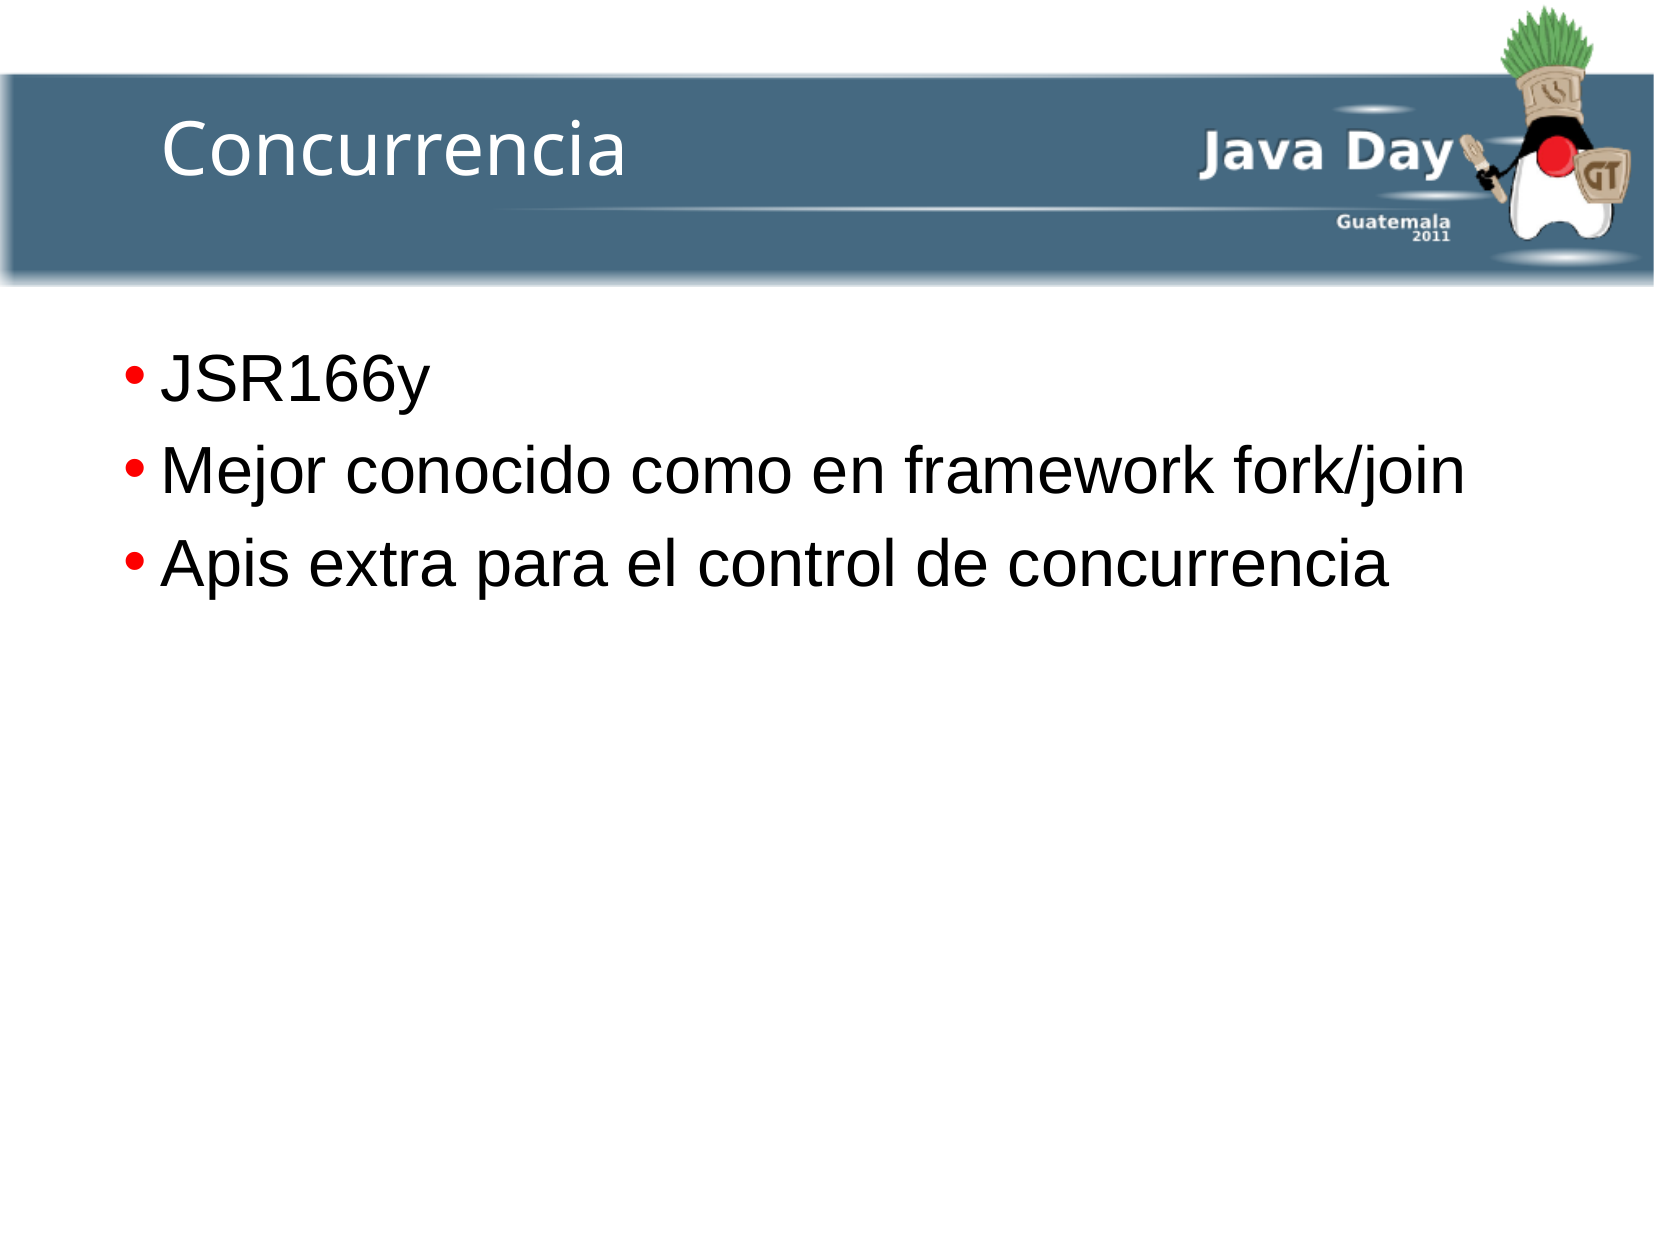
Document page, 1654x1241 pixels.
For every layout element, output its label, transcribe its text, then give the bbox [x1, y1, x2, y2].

list JSR166y Mejor conocido como en framework fork/join Apis extra para el control de concurrencia [123, 332, 1487, 1152]
picture [0, 3, 1654, 287]
title Concurrencia [160, 97, 1532, 275]
